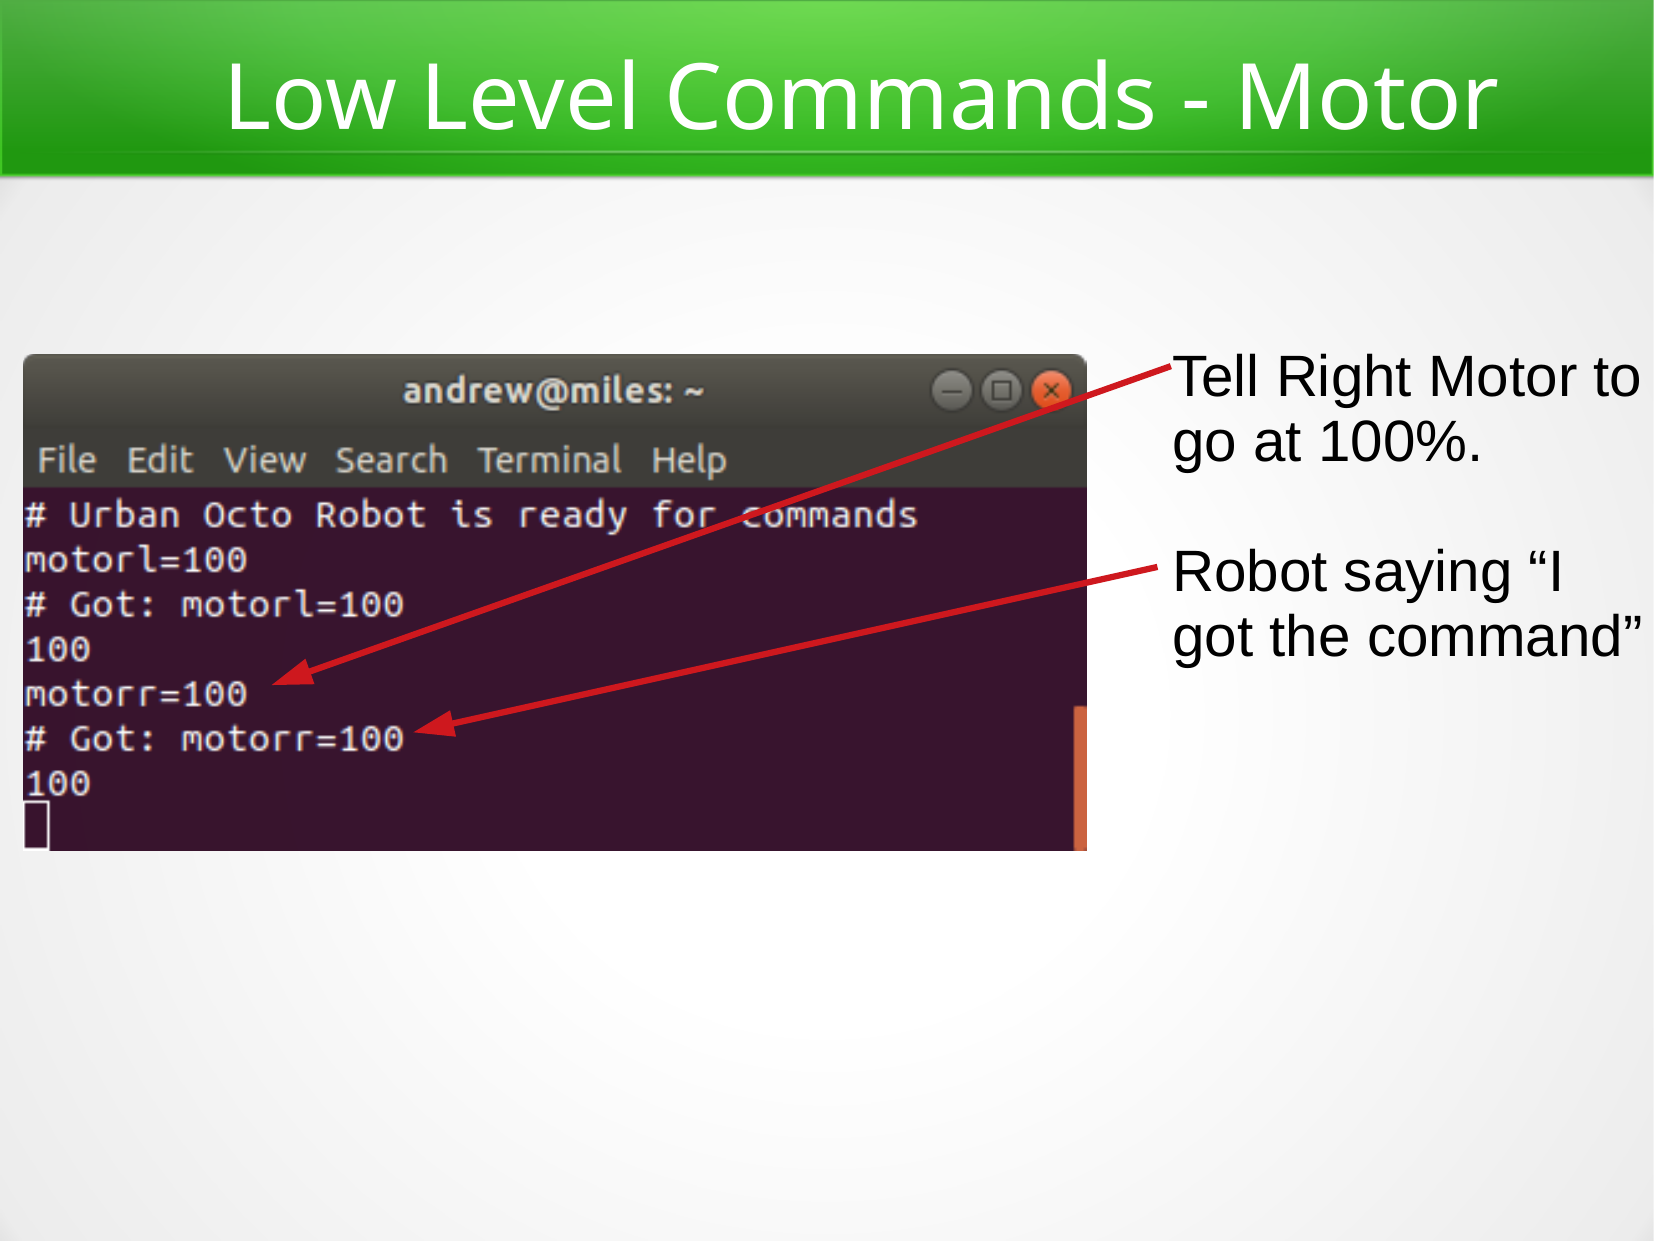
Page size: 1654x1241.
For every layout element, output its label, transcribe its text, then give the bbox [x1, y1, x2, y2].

picture [0, 0, 1654, 1241]
text_box Tell Right Motor to go at 100%. Robot saying “I got the command” [1157, 271, 1654, 1241]
title Low Level Commands - Motor [118, 23, 1607, 166]
